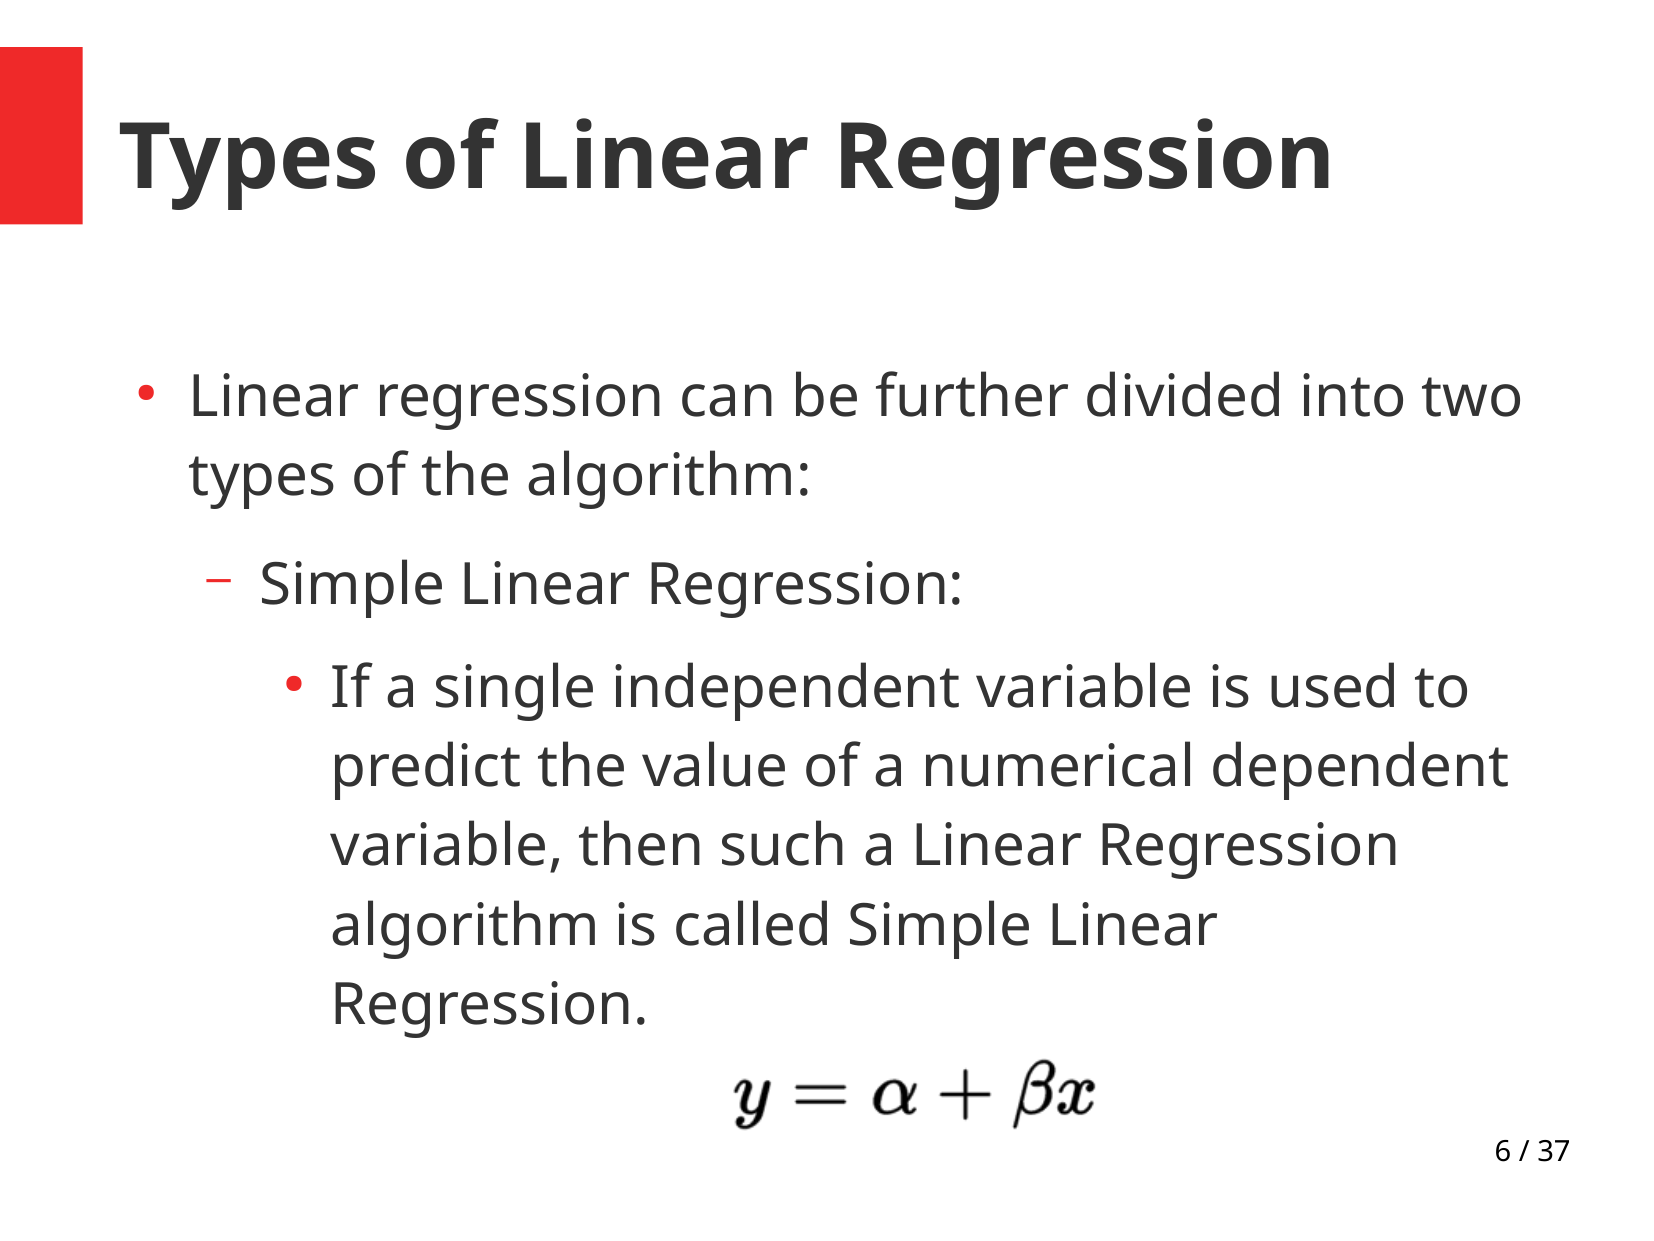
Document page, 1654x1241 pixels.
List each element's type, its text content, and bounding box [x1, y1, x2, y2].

title Types of Linear Regression [118, 49, 1571, 257]
picture [732, 1057, 1100, 1134]
list Linear regression can be further divided into two types of the algorithm: Simple Linear Regression: If a single independent variable is used to predict the value of a numerical dependent variable, then such a Linear Regression algorithm is called Simple Linear Regression. [118, 354, 1536, 1074]
